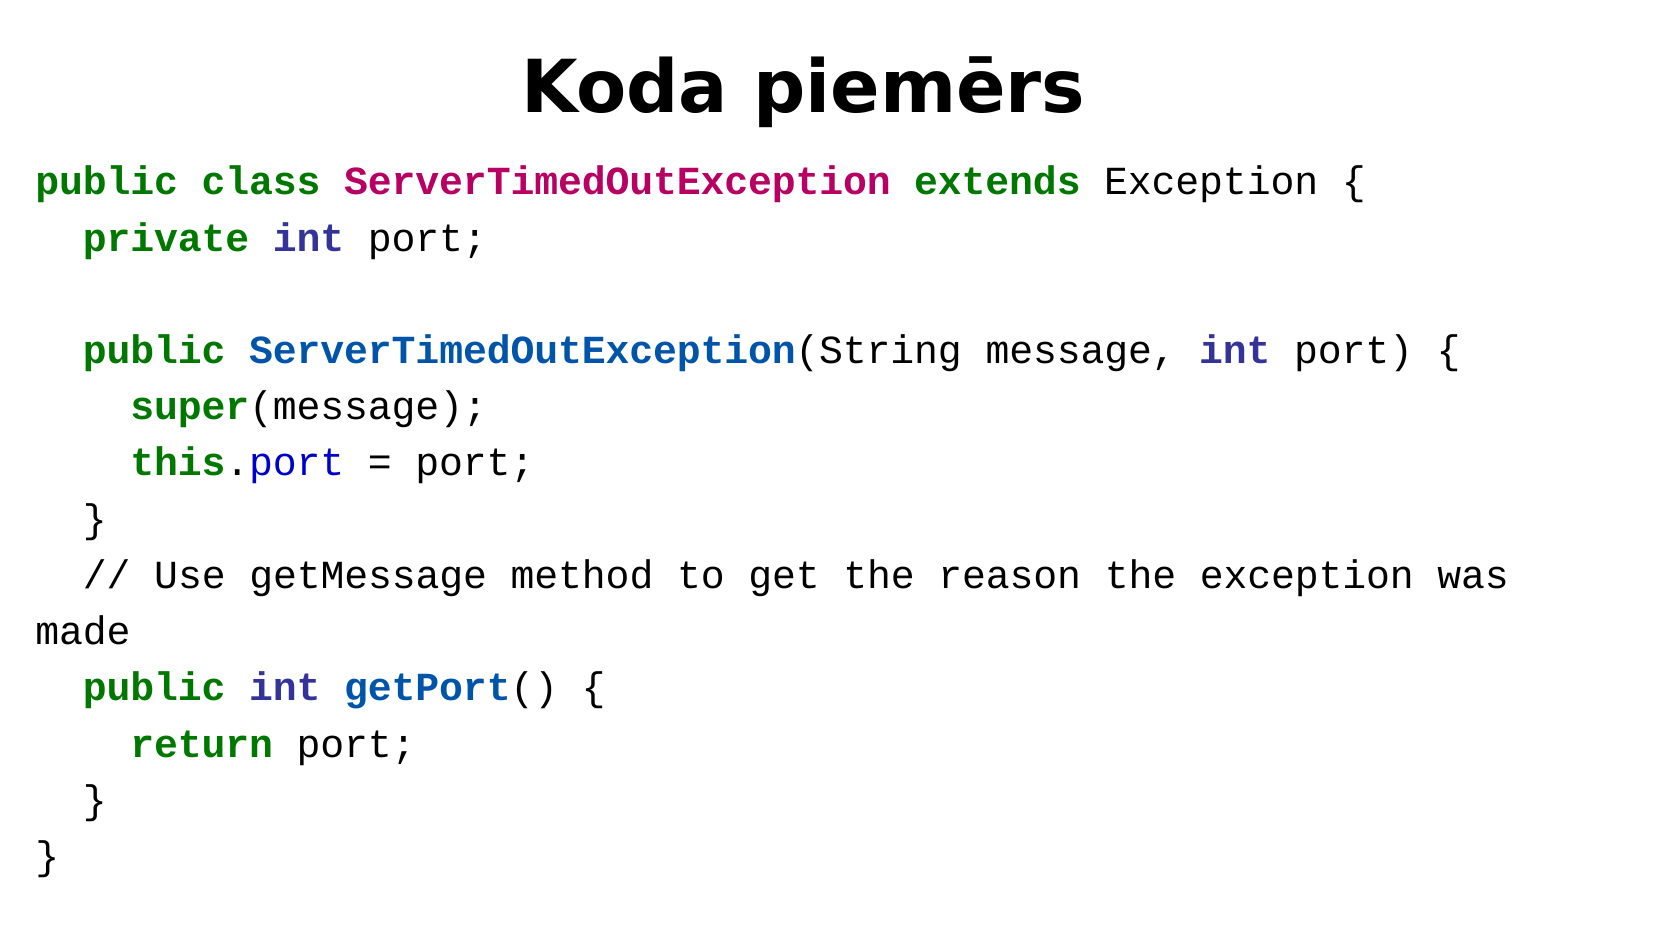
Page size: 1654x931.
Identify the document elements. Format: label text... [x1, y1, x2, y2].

title Koda piemērs [59, 44, 1548, 130]
list public class ServerTimedOutException extends Exception { private int port; public ServerTimedOutException(String message, int port) { super(message); this.port = port; } // Use getMessage method to get the reason the exception was made public int getPort() { return port; } } [35, 150, 1619, 889]
